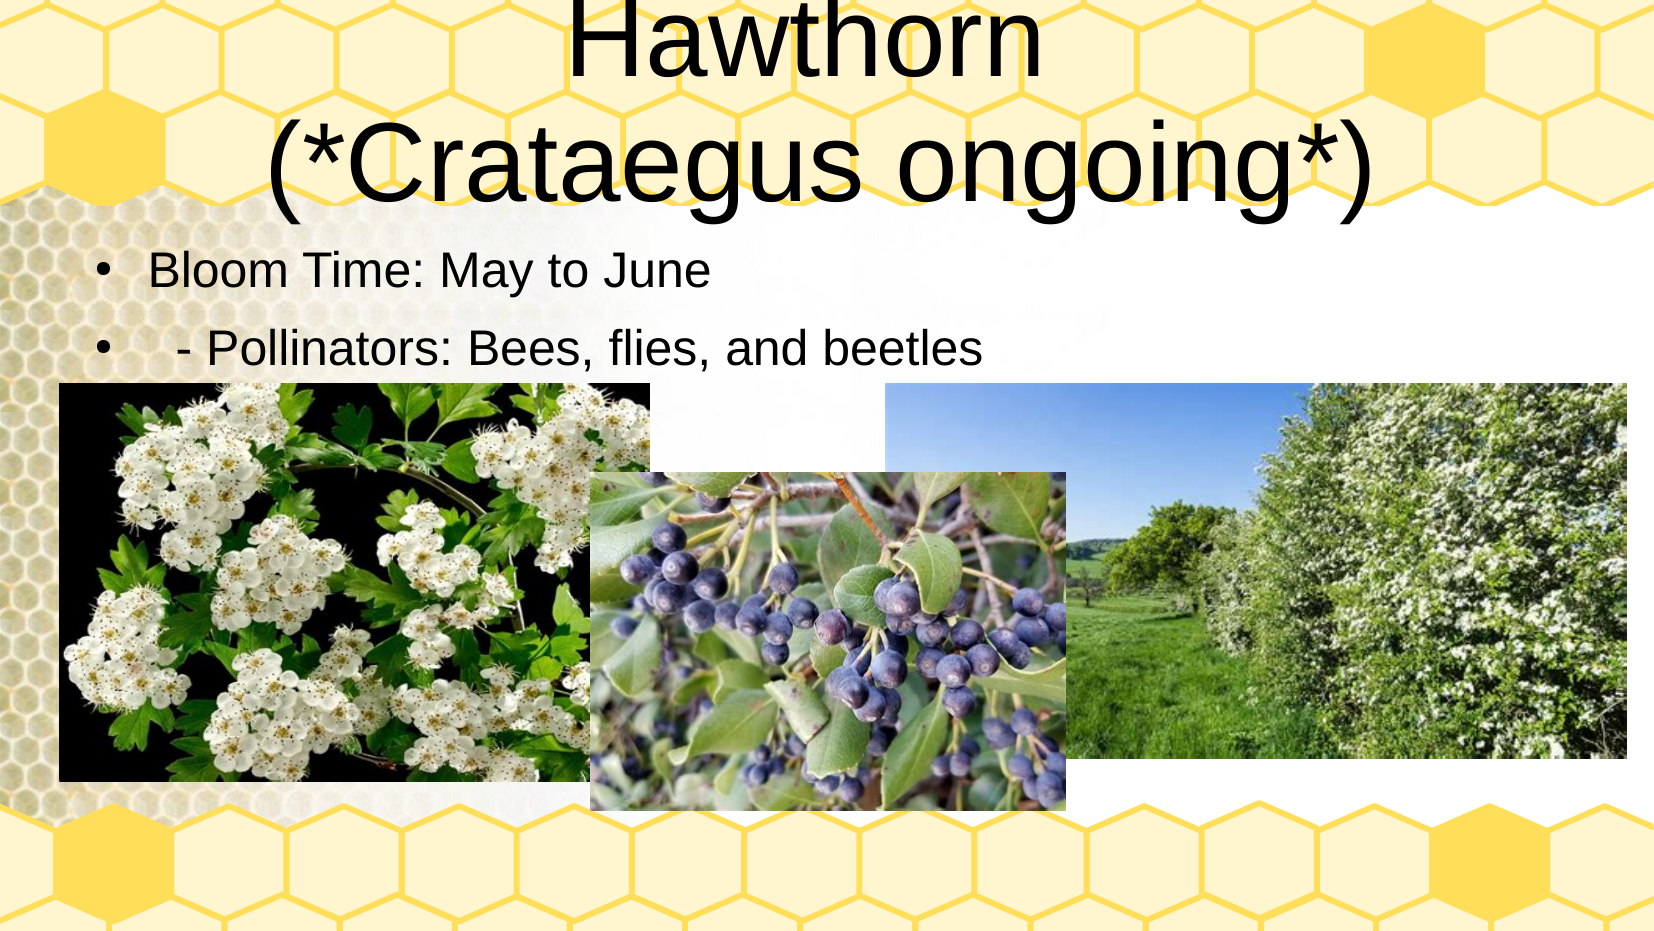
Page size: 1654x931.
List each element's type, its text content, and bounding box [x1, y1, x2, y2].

list Bloom Time: May to June - Pollinators: Bees, flies, and beetles [76, 242, 1565, 384]
picture [0, 186, 1654, 827]
title Hawthorn (*Crataegus ongoing*) [76, 0, 1565, 226]
